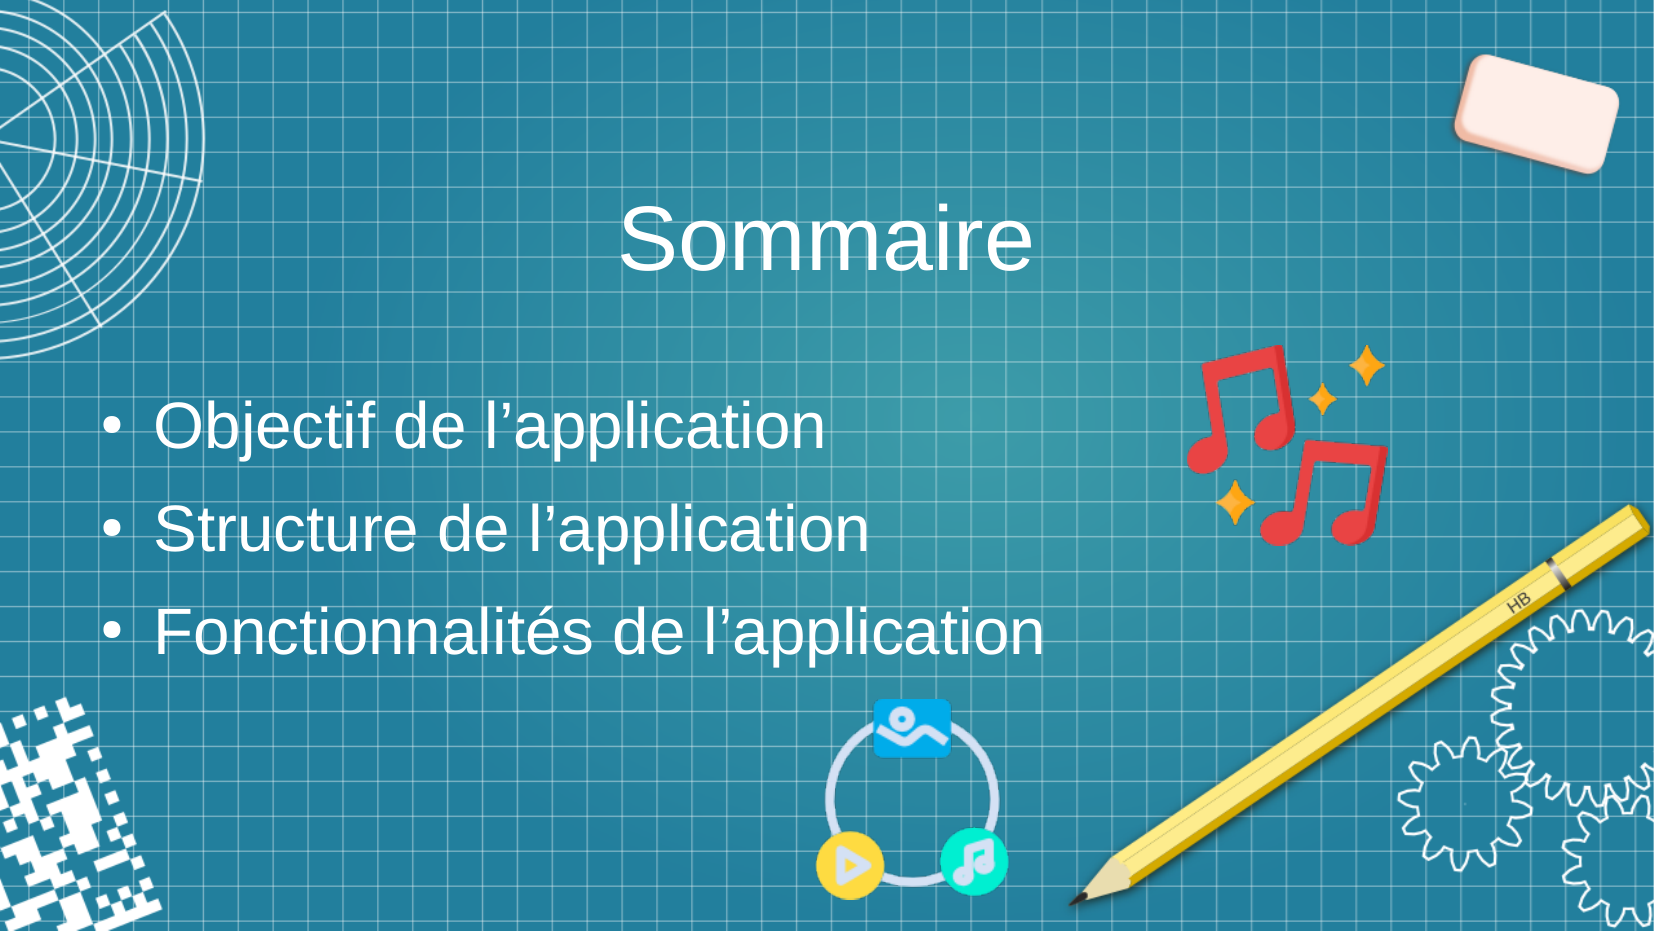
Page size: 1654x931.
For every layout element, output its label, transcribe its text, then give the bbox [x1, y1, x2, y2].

title Sommaire [82, 132, 1571, 346]
list Objectif de l’application Structure de l’application Fonctionnalités de l’application [82, 389, 1126, 713]
picture [0, 0, 1654, 931]
